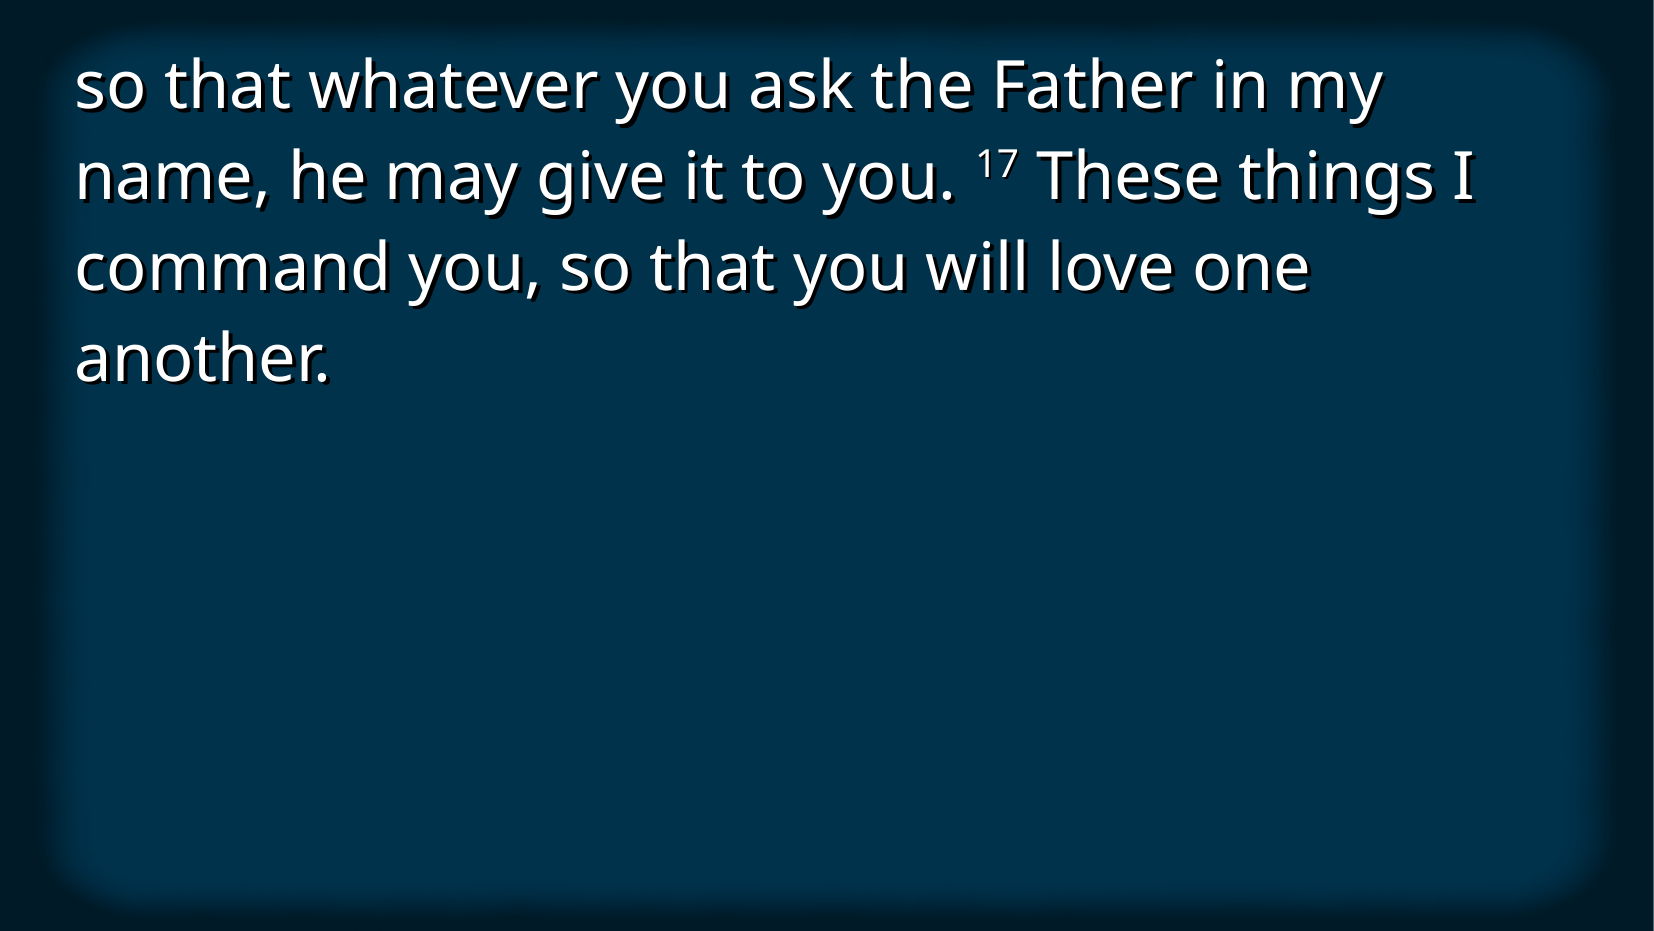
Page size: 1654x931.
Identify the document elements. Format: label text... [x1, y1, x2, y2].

picture [0, 0, 1654, 931]
text_box so that whatever you ask the Father in my name, he may give it to you. 17 These things I command you, so that you will love one another. [60, 30, 1591, 400]
